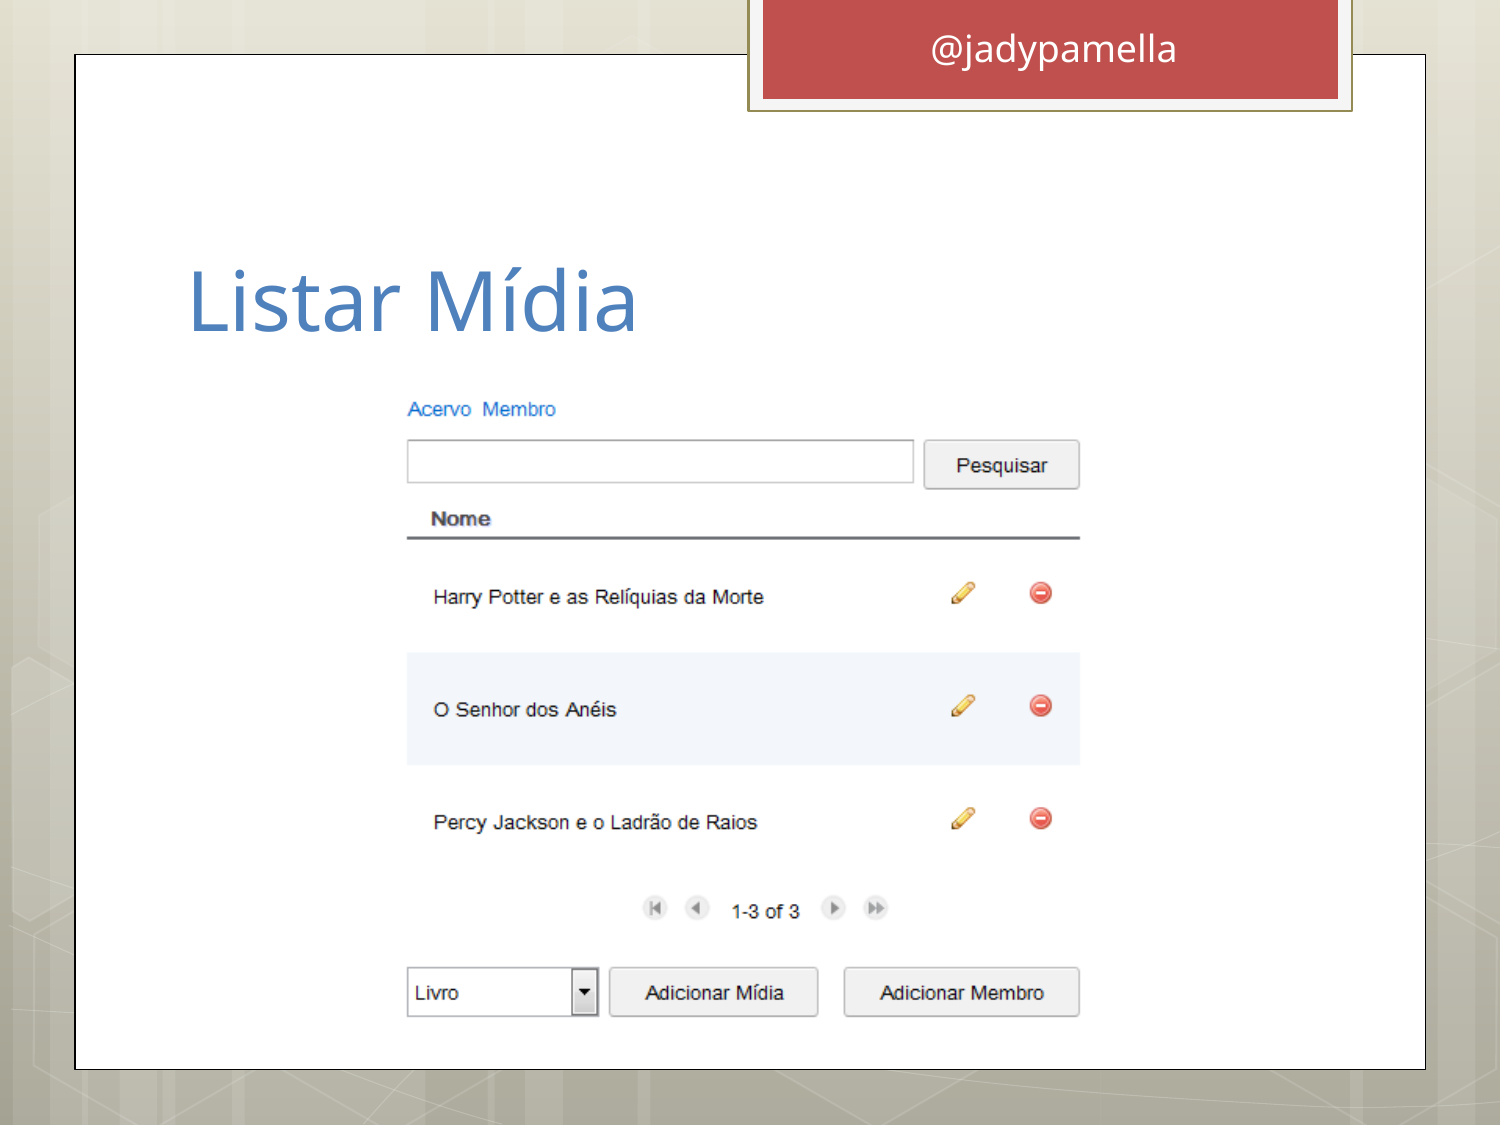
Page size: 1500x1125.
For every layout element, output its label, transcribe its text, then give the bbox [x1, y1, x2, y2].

text_box @jadypamella [915, 17, 1211, 79]
title Listar Mídia [171, 168, 1324, 357]
picture [390, 385, 1110, 1047]
